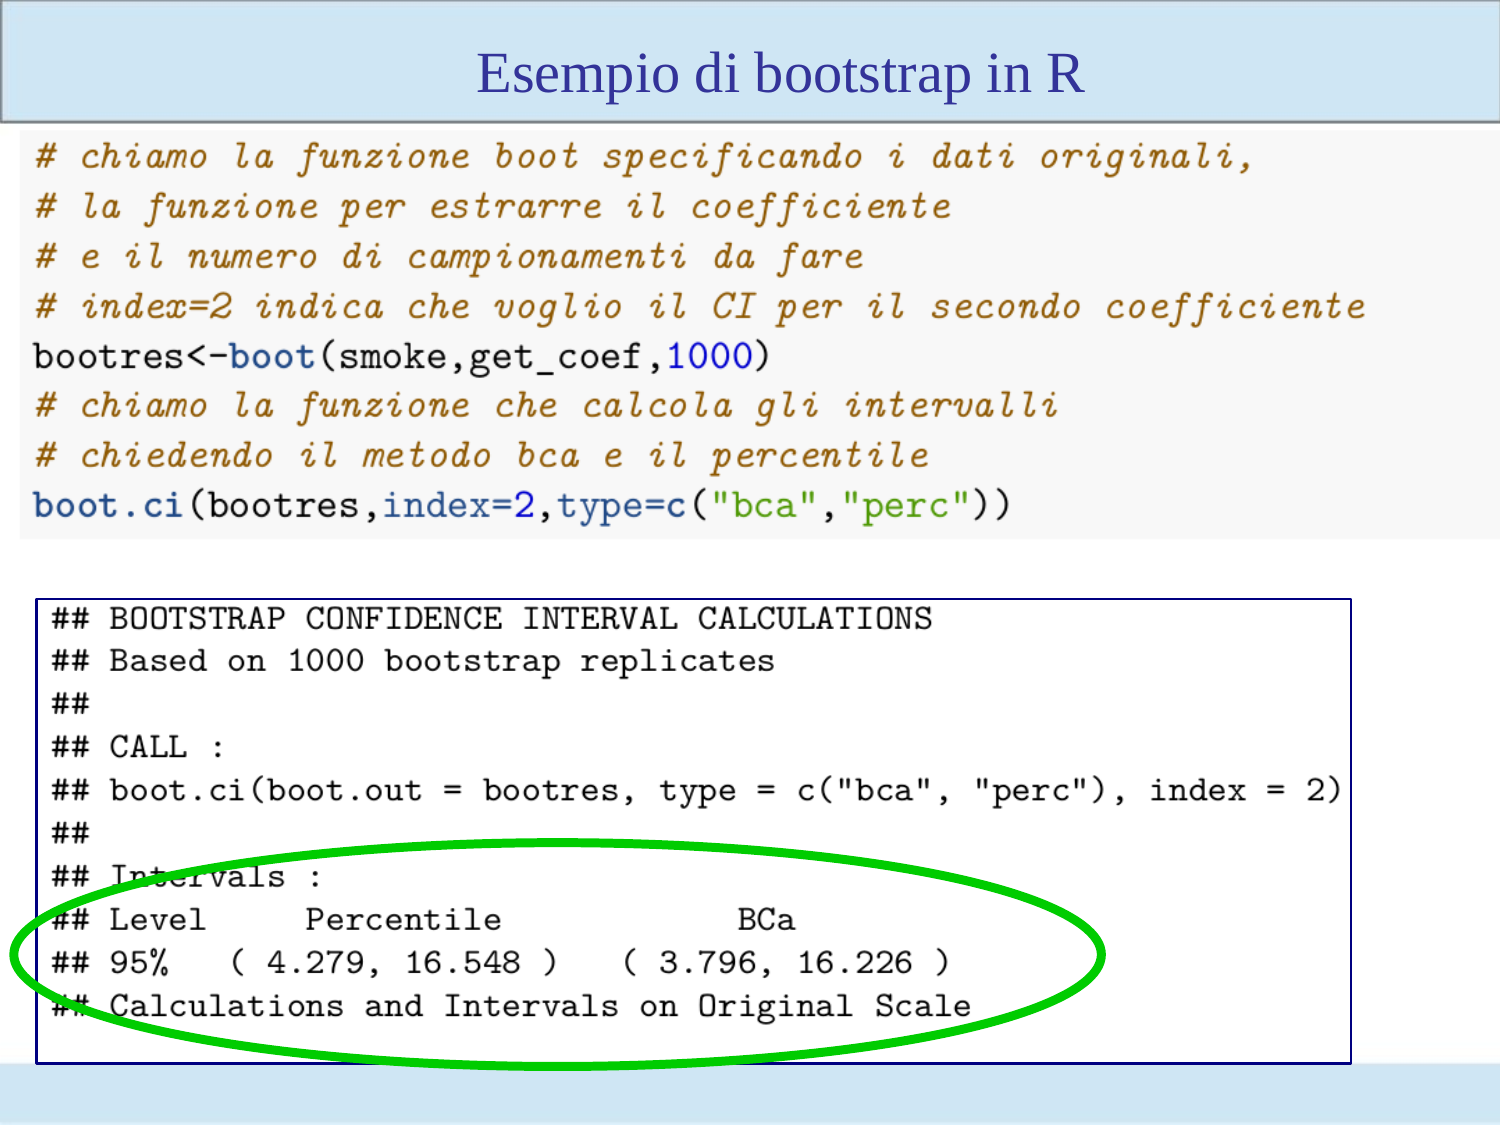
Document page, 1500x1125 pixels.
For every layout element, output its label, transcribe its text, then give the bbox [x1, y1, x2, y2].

title Esempio di bootstrap in R [249, 21, 1313, 117]
picture [0, 0, 1500, 1125]
